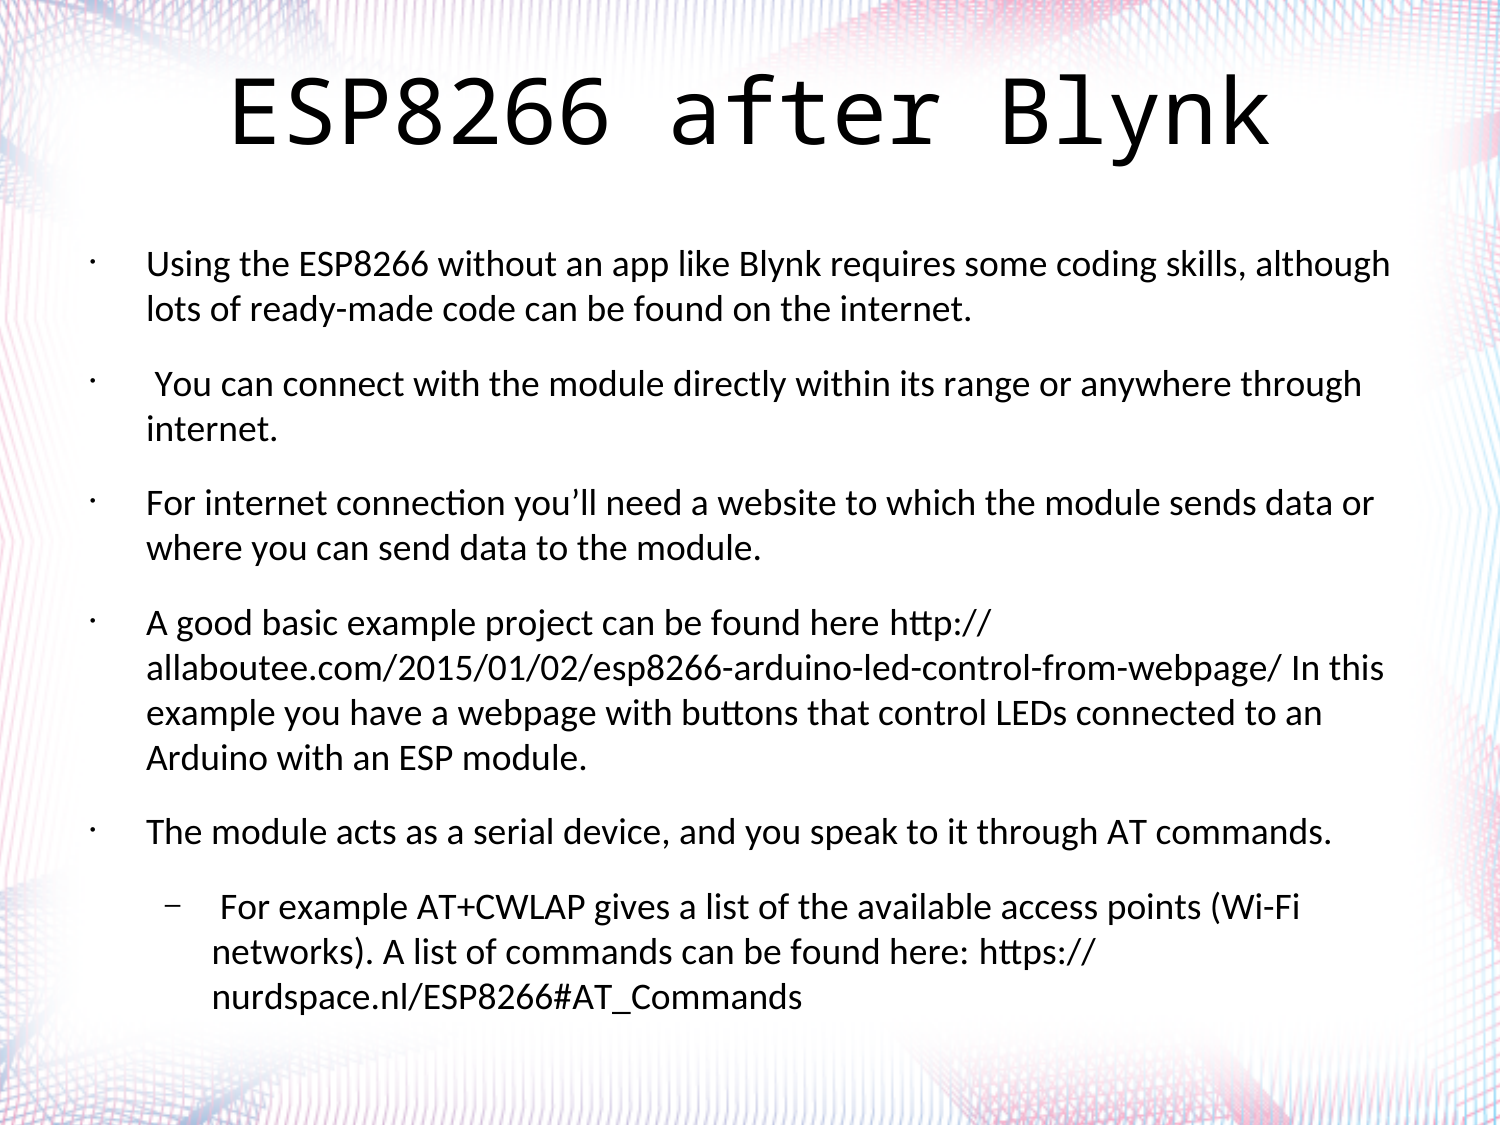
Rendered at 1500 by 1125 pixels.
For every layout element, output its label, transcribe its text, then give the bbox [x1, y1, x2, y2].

picture [0, 0, 1500, 1125]
title ESP8266 after Blynk [75, 45, 1425, 231]
list Using the ESP8266 without an app like Blynk requires some coding skills, although lots of ready-made code can be found on the internet. You can connect with the module directly within its range or anywhere through internet. For internet connection you’ll need a website to which the module sends data or where you can send data to the module. A good basic example project can be found here http://allaboutee.com/2015/01/02/esp8266-arduino-led-control-from-webpage/ In this example you have a webpage with buttons that control LEDs connected to an Arduino with an ESP module. The module acts as a serial device, and you speak to it through AT commands. For example AT+CWLAP gives a list of the available access points (Wi-Fi networks). A list of commands can be found here: https://nurdspace.nl/ESP8266#AT_Commands [75, 231, 1425, 1059]
